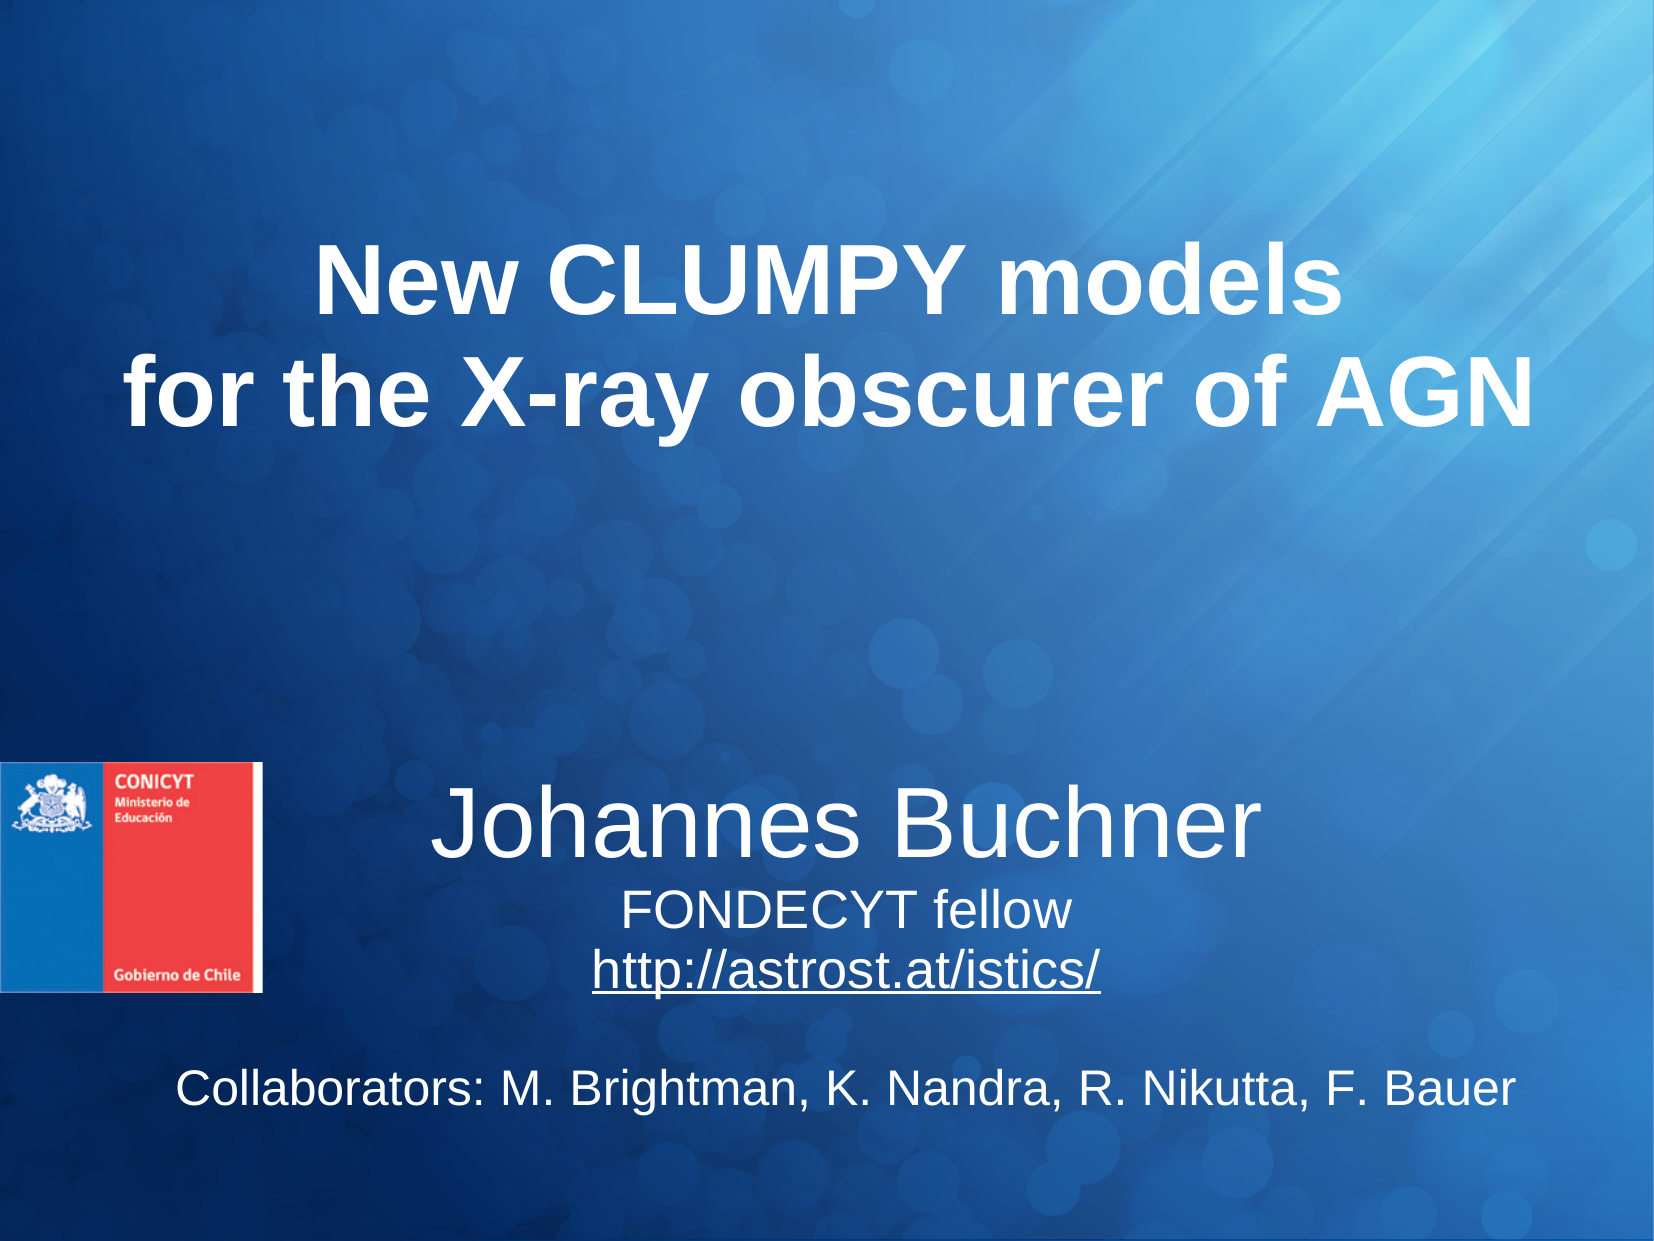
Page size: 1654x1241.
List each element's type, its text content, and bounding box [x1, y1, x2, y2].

subtitle Johannes Buchner FONDECYT fellow http://astrost.at/istics/ Collaborators: M. Brightman, K. Nandra, R. Nikutta, F. Bauer [118, 658, 1576, 1241]
picture [0, 0, 1654, 1241]
title New CLUMPY models for the X-ray obscurer of AGN [75, 13, 1613, 658]
